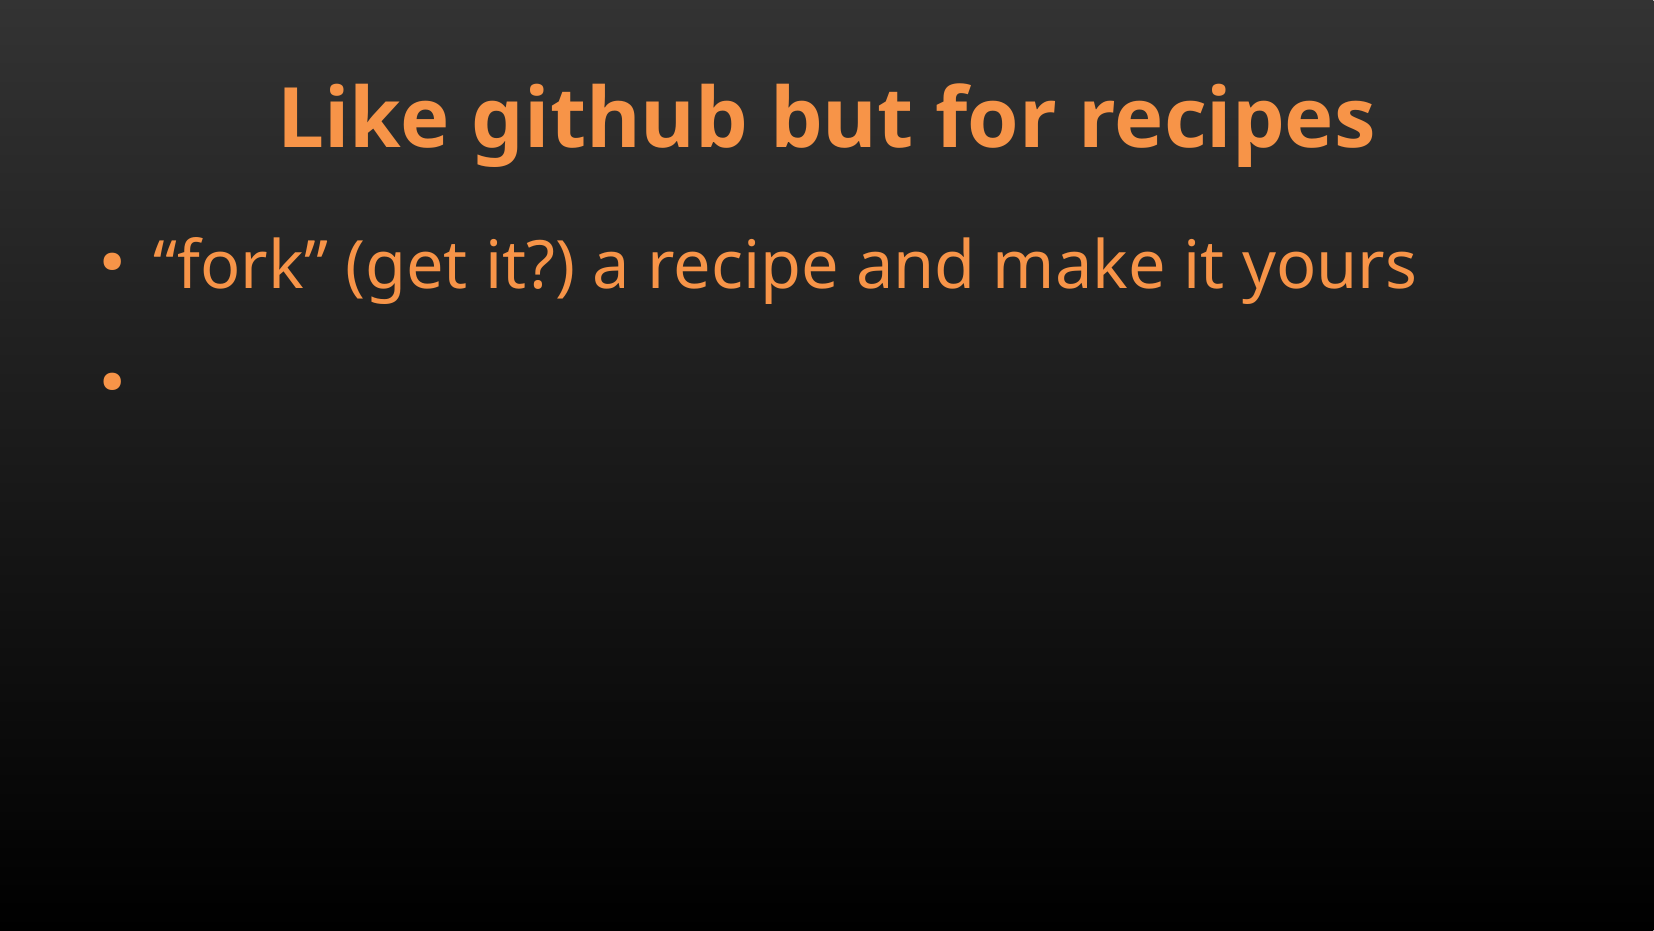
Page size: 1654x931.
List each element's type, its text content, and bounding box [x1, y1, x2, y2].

title Like github but for recipes [82, 37, 1571, 193]
list “fork” (get it?) a recipe and make it yours [82, 217, 1571, 758]
